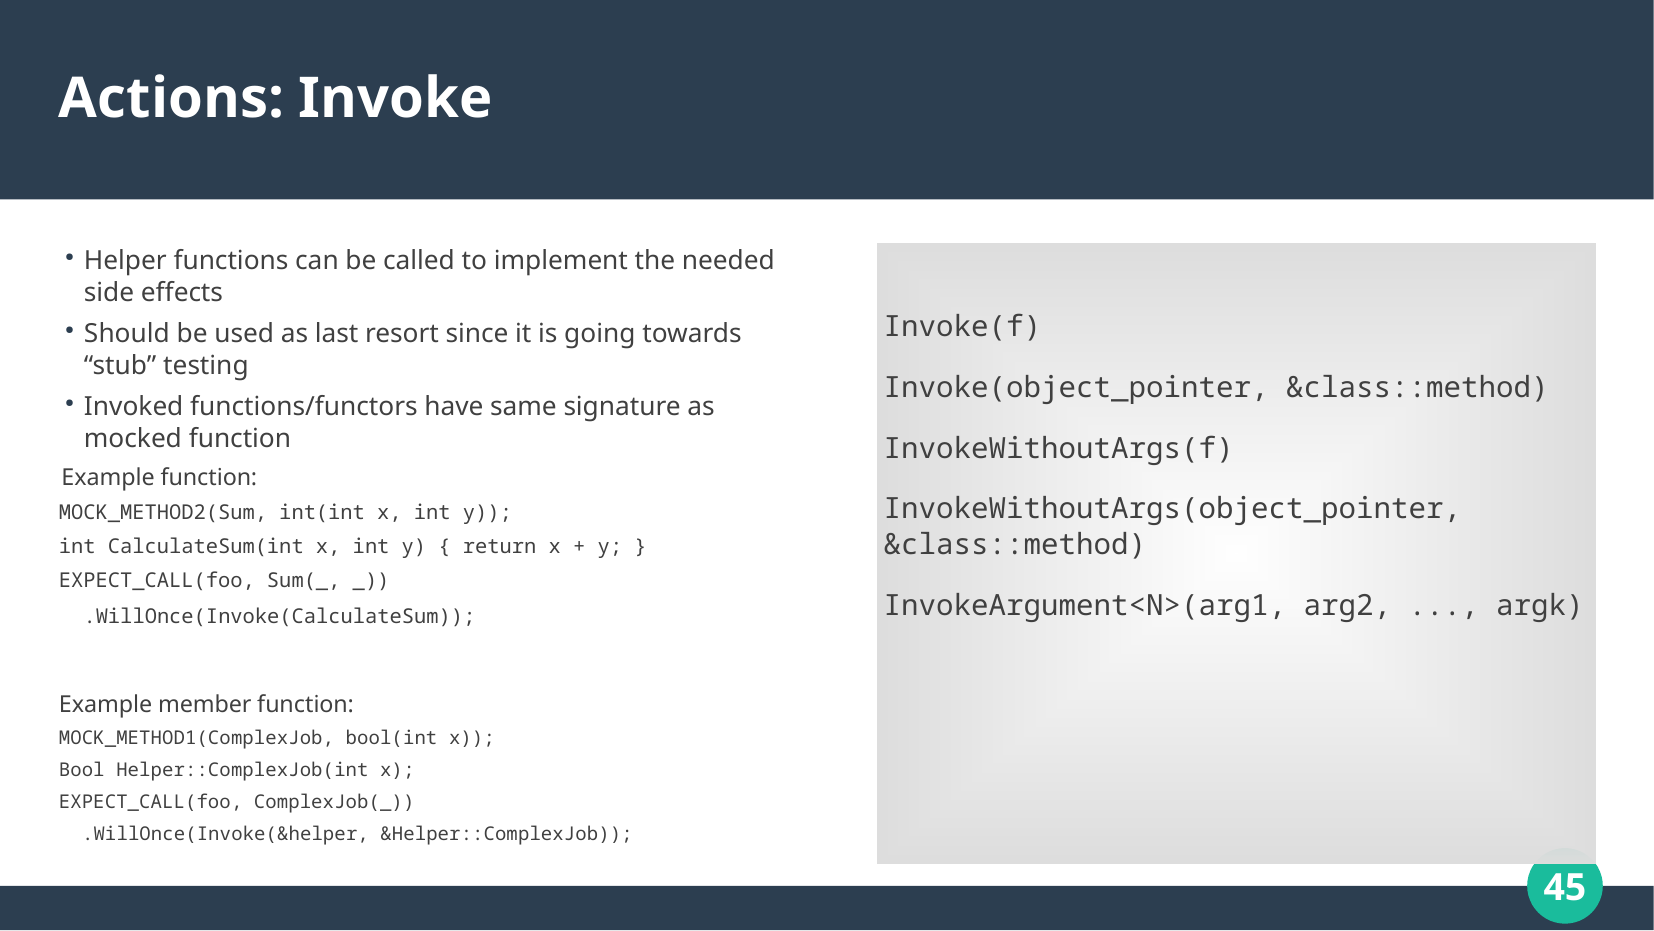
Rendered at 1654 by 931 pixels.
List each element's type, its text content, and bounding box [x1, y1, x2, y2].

title Actions: Invoke [59, 37, 1595, 155]
list Invoke(f) Invoke(object_pointer, &class::method) InvokeWithoutArgs(f) InvokeWithoutArgs(object_pointer, &class::method) InvokeArgument<N>(arg1, arg2, ..., argk) [877, 243, 1596, 864]
list Helper functions can be called to implement the needed side effects Should be used as last resort since it is going towards “stub” testing Invoked functions/functors have same signature as mocked function Example function: MOCK_METHOD2(Sum, int(int x, int y)); int CalculateSum(int x, int y) { return x + y; } EXPECT_CALL(foo, Sum(_, _)) .WillOnce(Invoke(CalculateSum)); Example member function: MOCK_METHOD1(ComplexJob, bool(int x)); Bool Helper::ComplexJob(int x); EXPECT_CALL(foo, ComplexJob(_)) .WillOnce(Invoke(&helper, &Helper::ComplexJob)); [59, 243, 809, 864]
